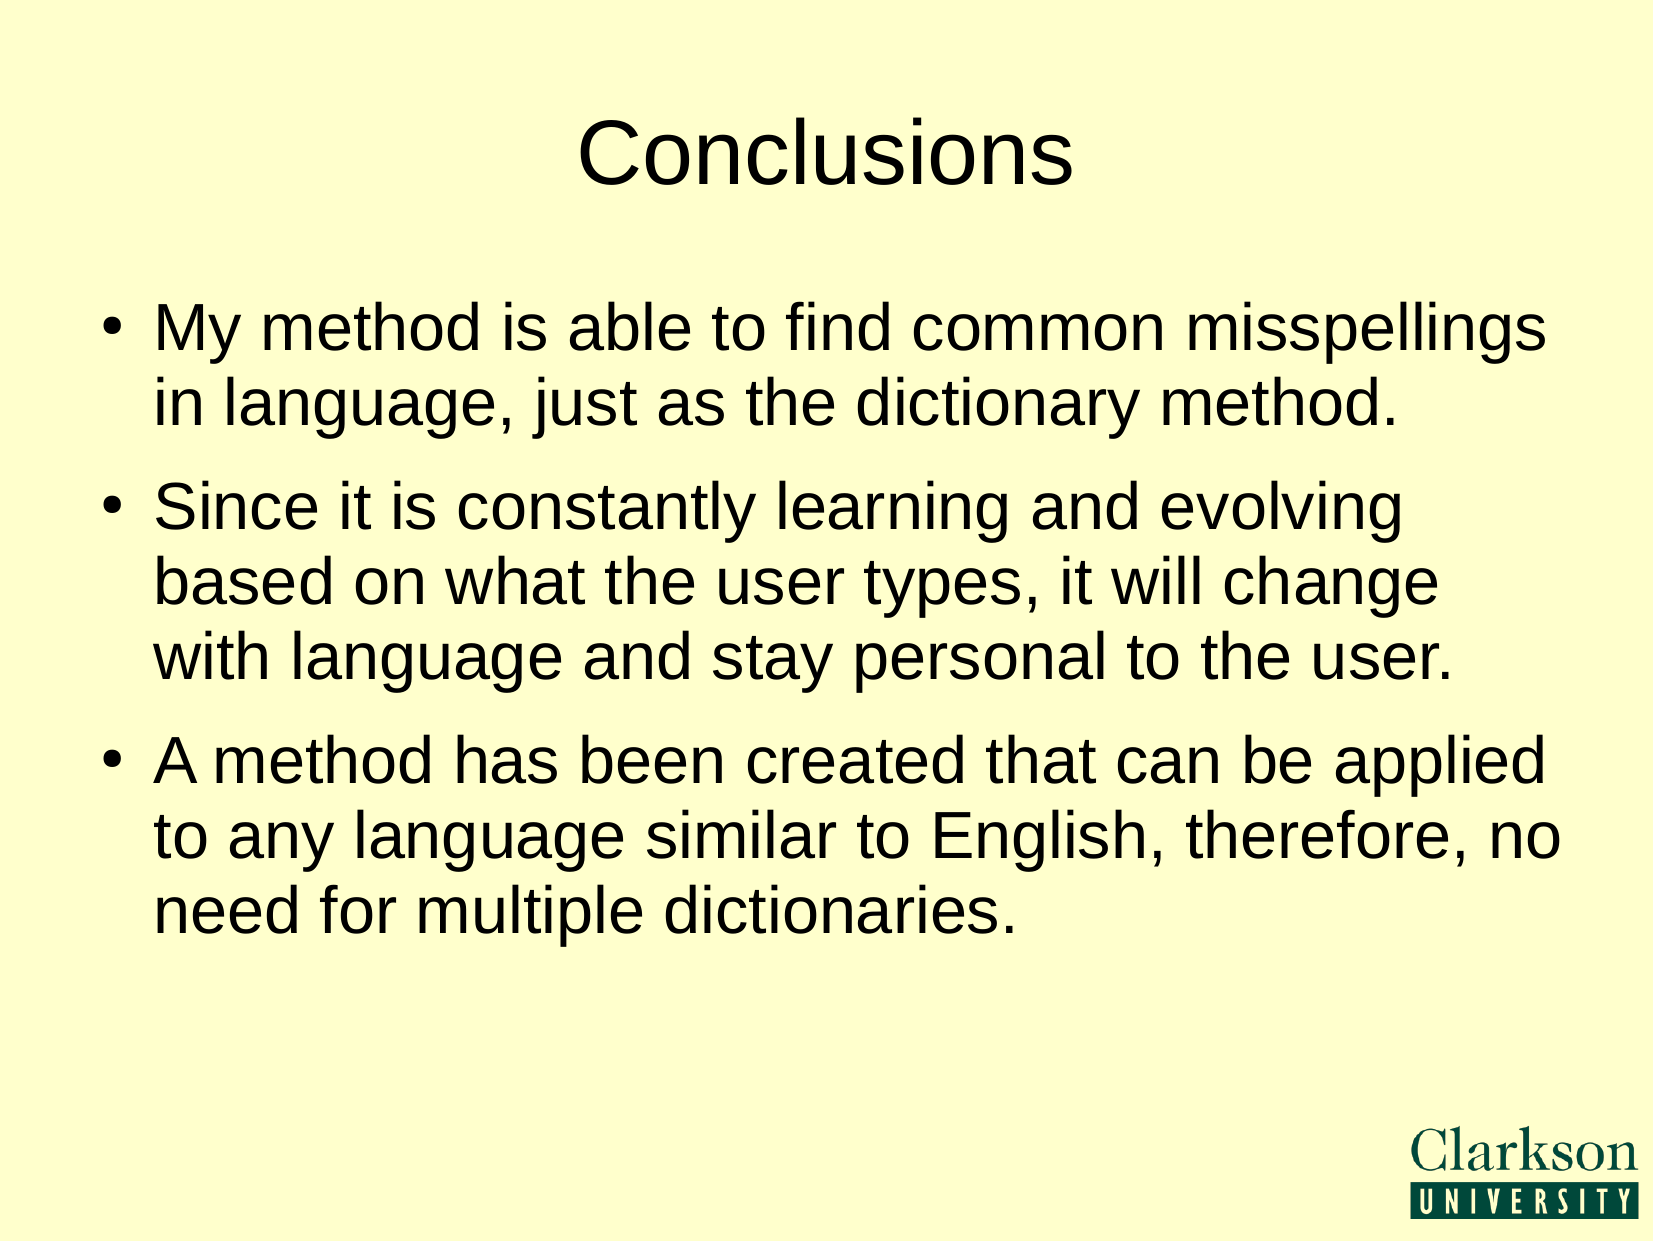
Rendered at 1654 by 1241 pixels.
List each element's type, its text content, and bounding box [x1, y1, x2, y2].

picture [1410, 1124, 1639, 1219]
title Conclusions [82, 49, 1571, 257]
list My method is able to find common misspellings in language, just as the dictionary method. Since it is constantly learning and evolving based on what the user types, it will change with language and stay personal to the user. A method has been created that can be applied to any language similar to English, therefore, no need for multiple dictionaries. [82, 290, 1571, 1010]
